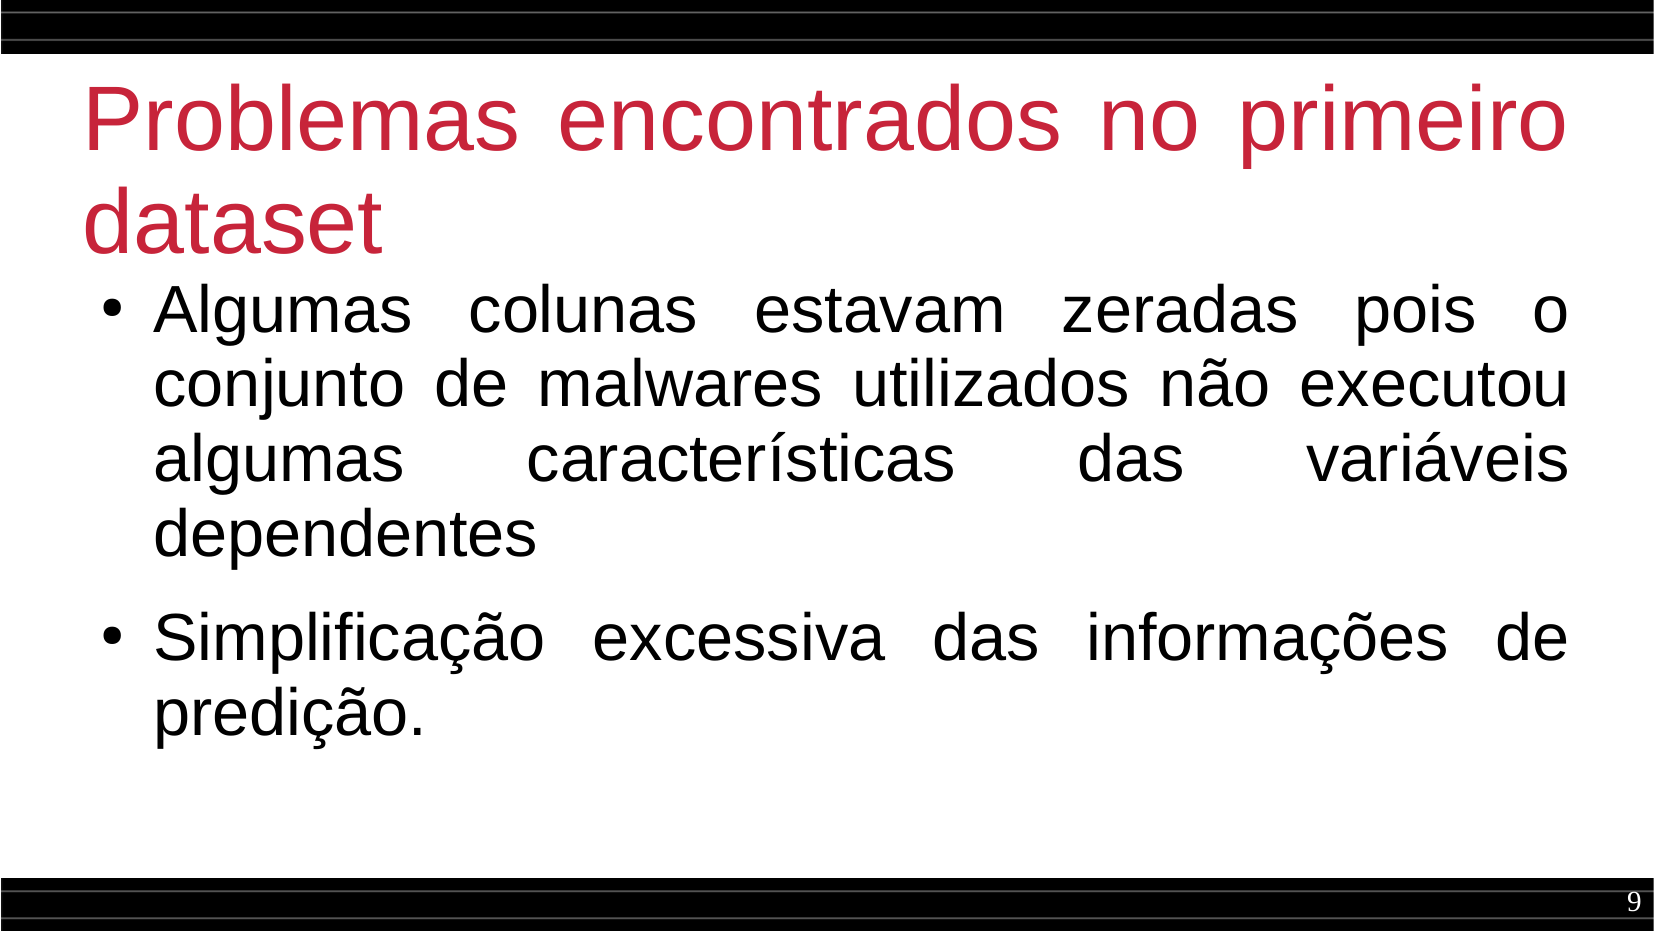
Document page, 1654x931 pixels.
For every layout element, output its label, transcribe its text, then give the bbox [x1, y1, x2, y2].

picture [1, 878, 1654, 931]
list Algumas colunas estavam zeradas pois o conjunto de malwares utilizados não executou algumas características das variáveis dependentes Simplificação excessiva das informações de predição. [82, 271, 1571, 758]
picture [1, 0, 1654, 54]
title Problemas encontrados no primeiro dataset [82, 67, 1571, 271]
